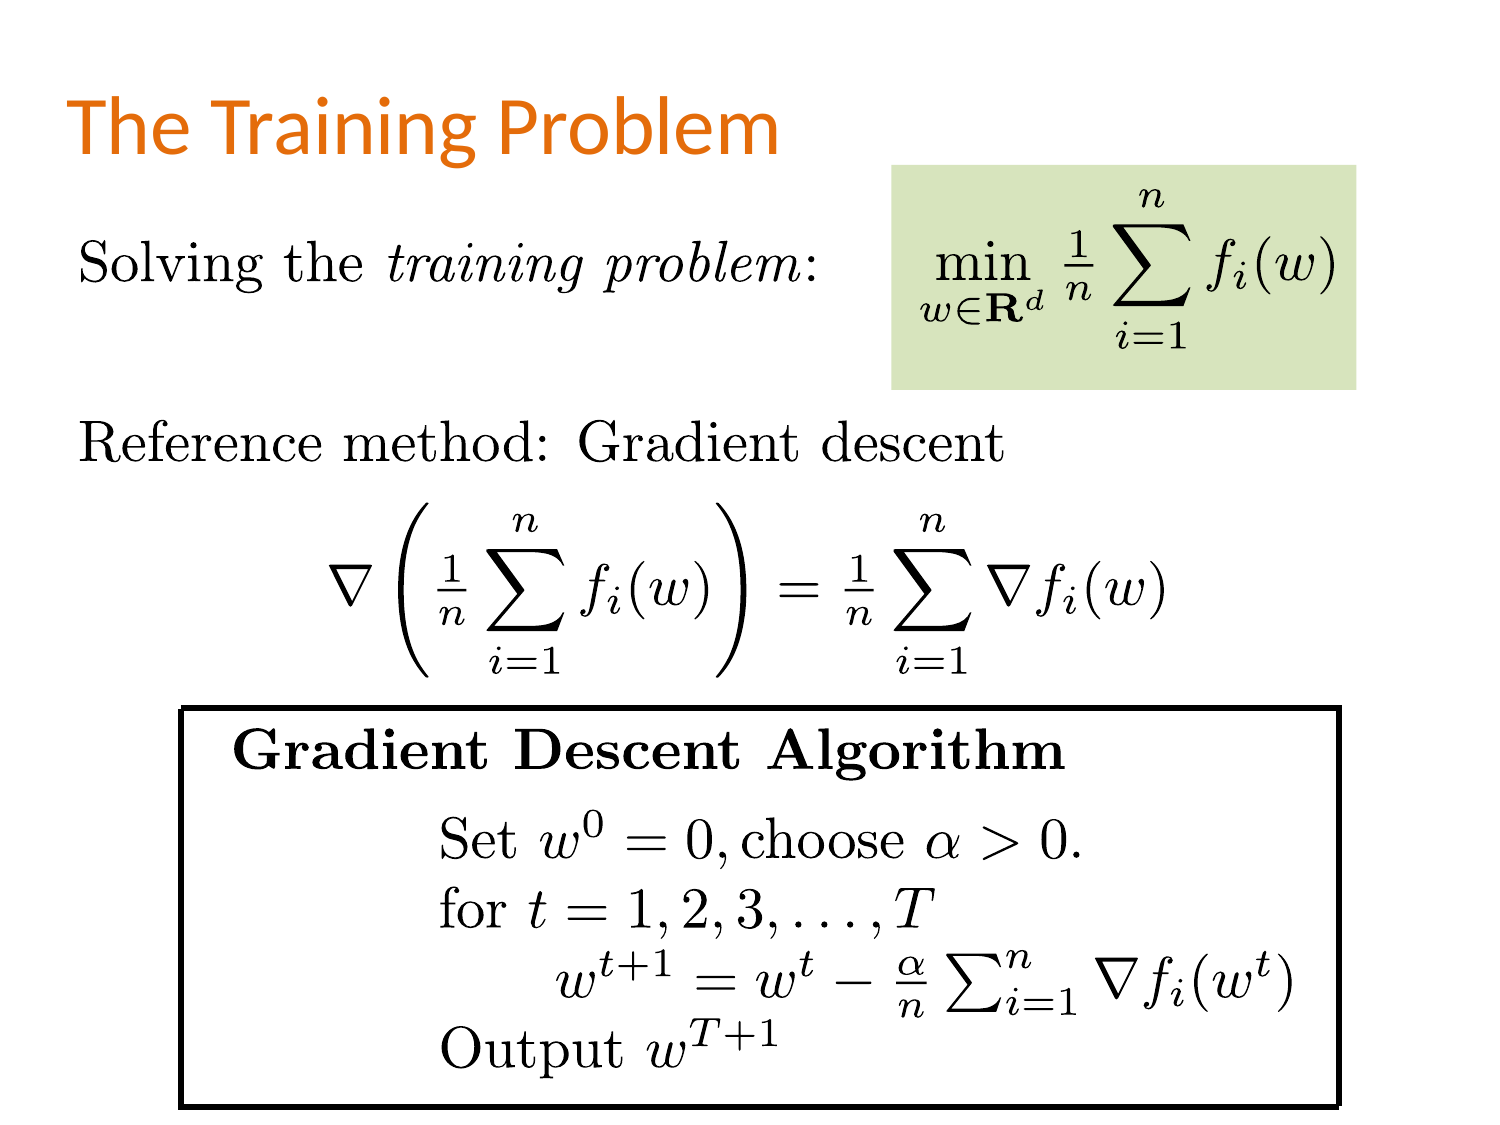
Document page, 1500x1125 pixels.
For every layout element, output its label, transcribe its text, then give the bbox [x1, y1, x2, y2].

text_box [325, 502, 1170, 678]
text_box [438, 809, 1298, 1079]
text_box [891, 189, 1357, 390]
text_box The Training Problem [51, 27, 1432, 215]
text_box [77, 419, 1007, 463]
text_box [77, 239, 820, 294]
text_box [230, 728, 1067, 781]
